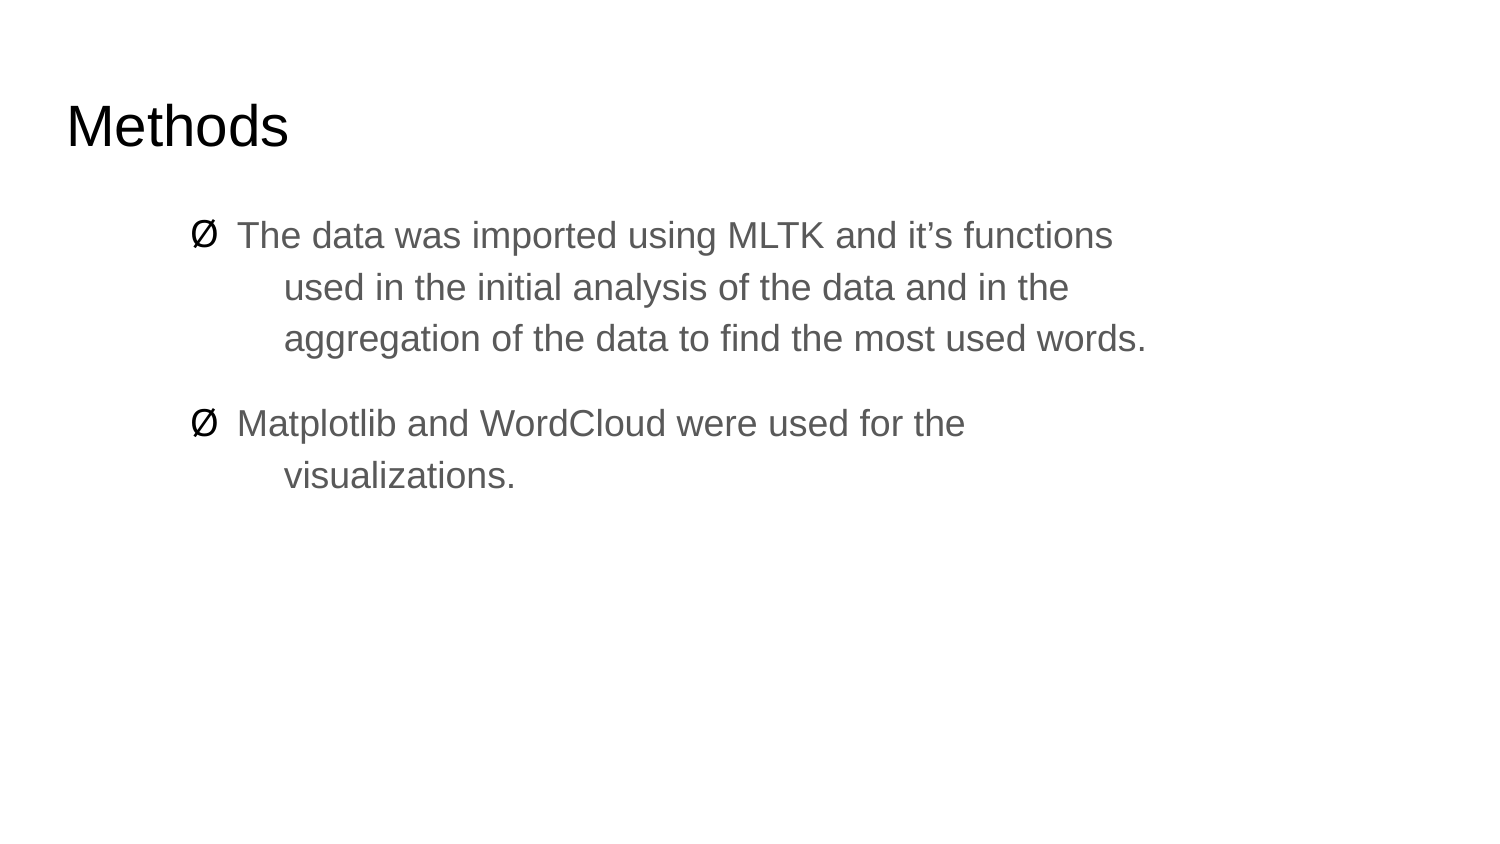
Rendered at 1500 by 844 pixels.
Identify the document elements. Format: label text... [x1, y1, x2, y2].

list The data was imported using MLTK and it’s functions used in the initial analysis of the data and in the aggregation of the data to find the most used words. Matplotlib and WordCloud were used for the visualizations. [174, 189, 1201, 521]
title Methods [51, 72, 1449, 167]
